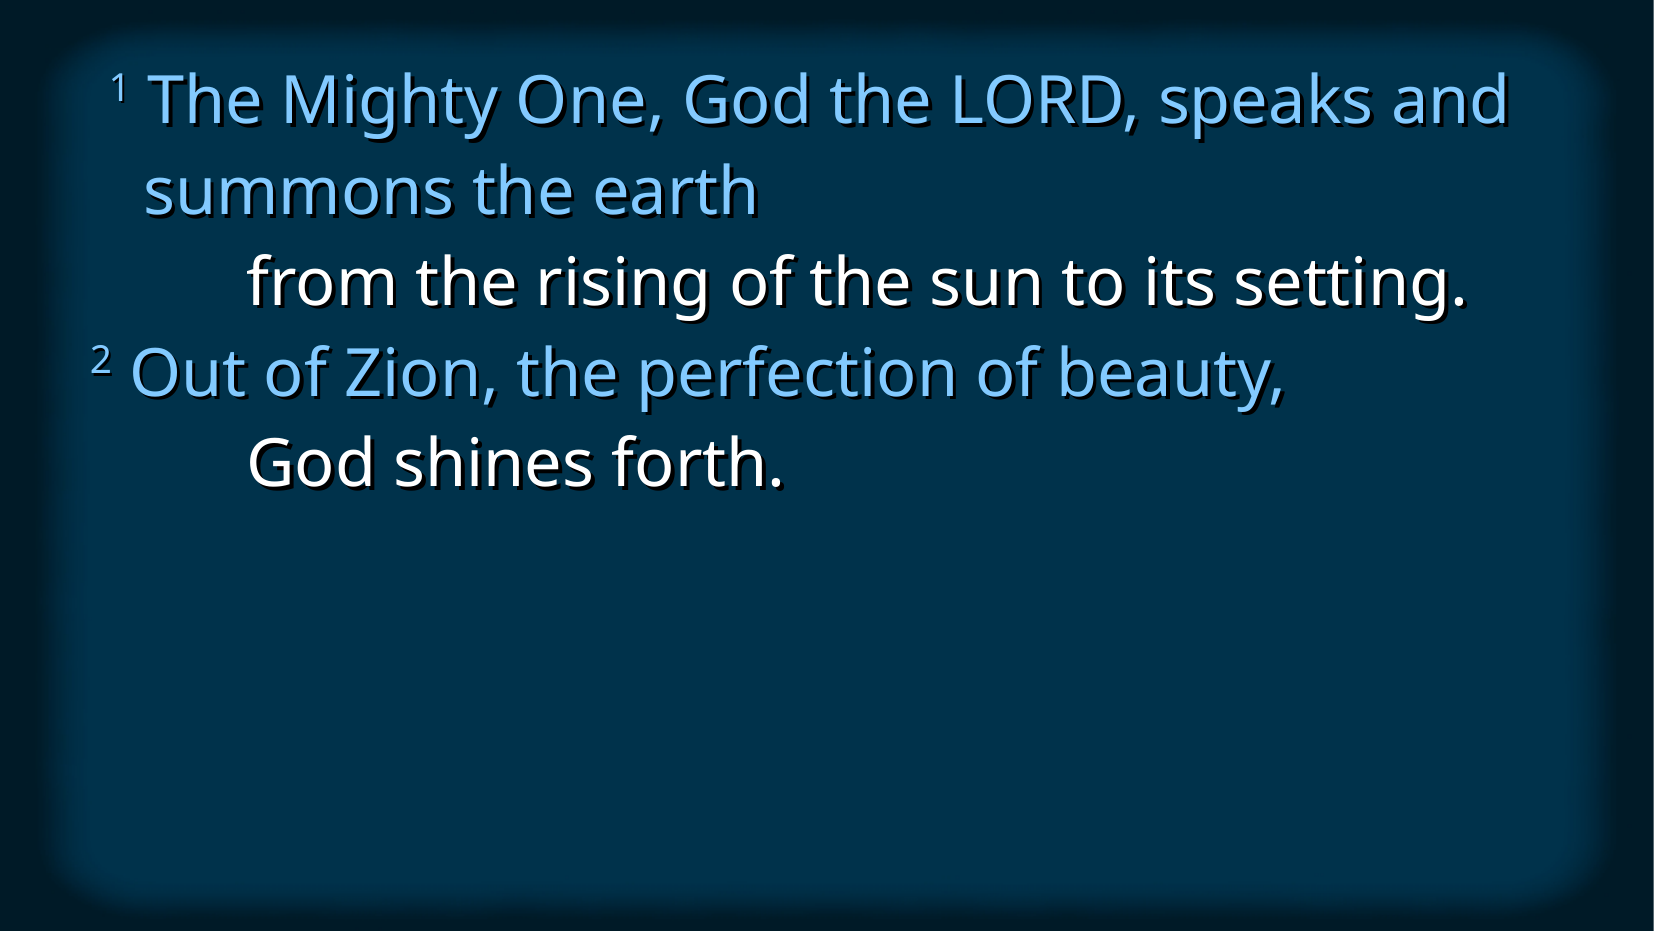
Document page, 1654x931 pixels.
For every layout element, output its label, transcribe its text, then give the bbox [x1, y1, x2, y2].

picture [0, 0, 1654, 931]
text_box 1 The Mighty One, God the LORD, speaks and summons the earth from the rising of the sun to its setting. 2 Out of Zion, the perfection of beauty, God shines forth. [75, 45, 1576, 504]
